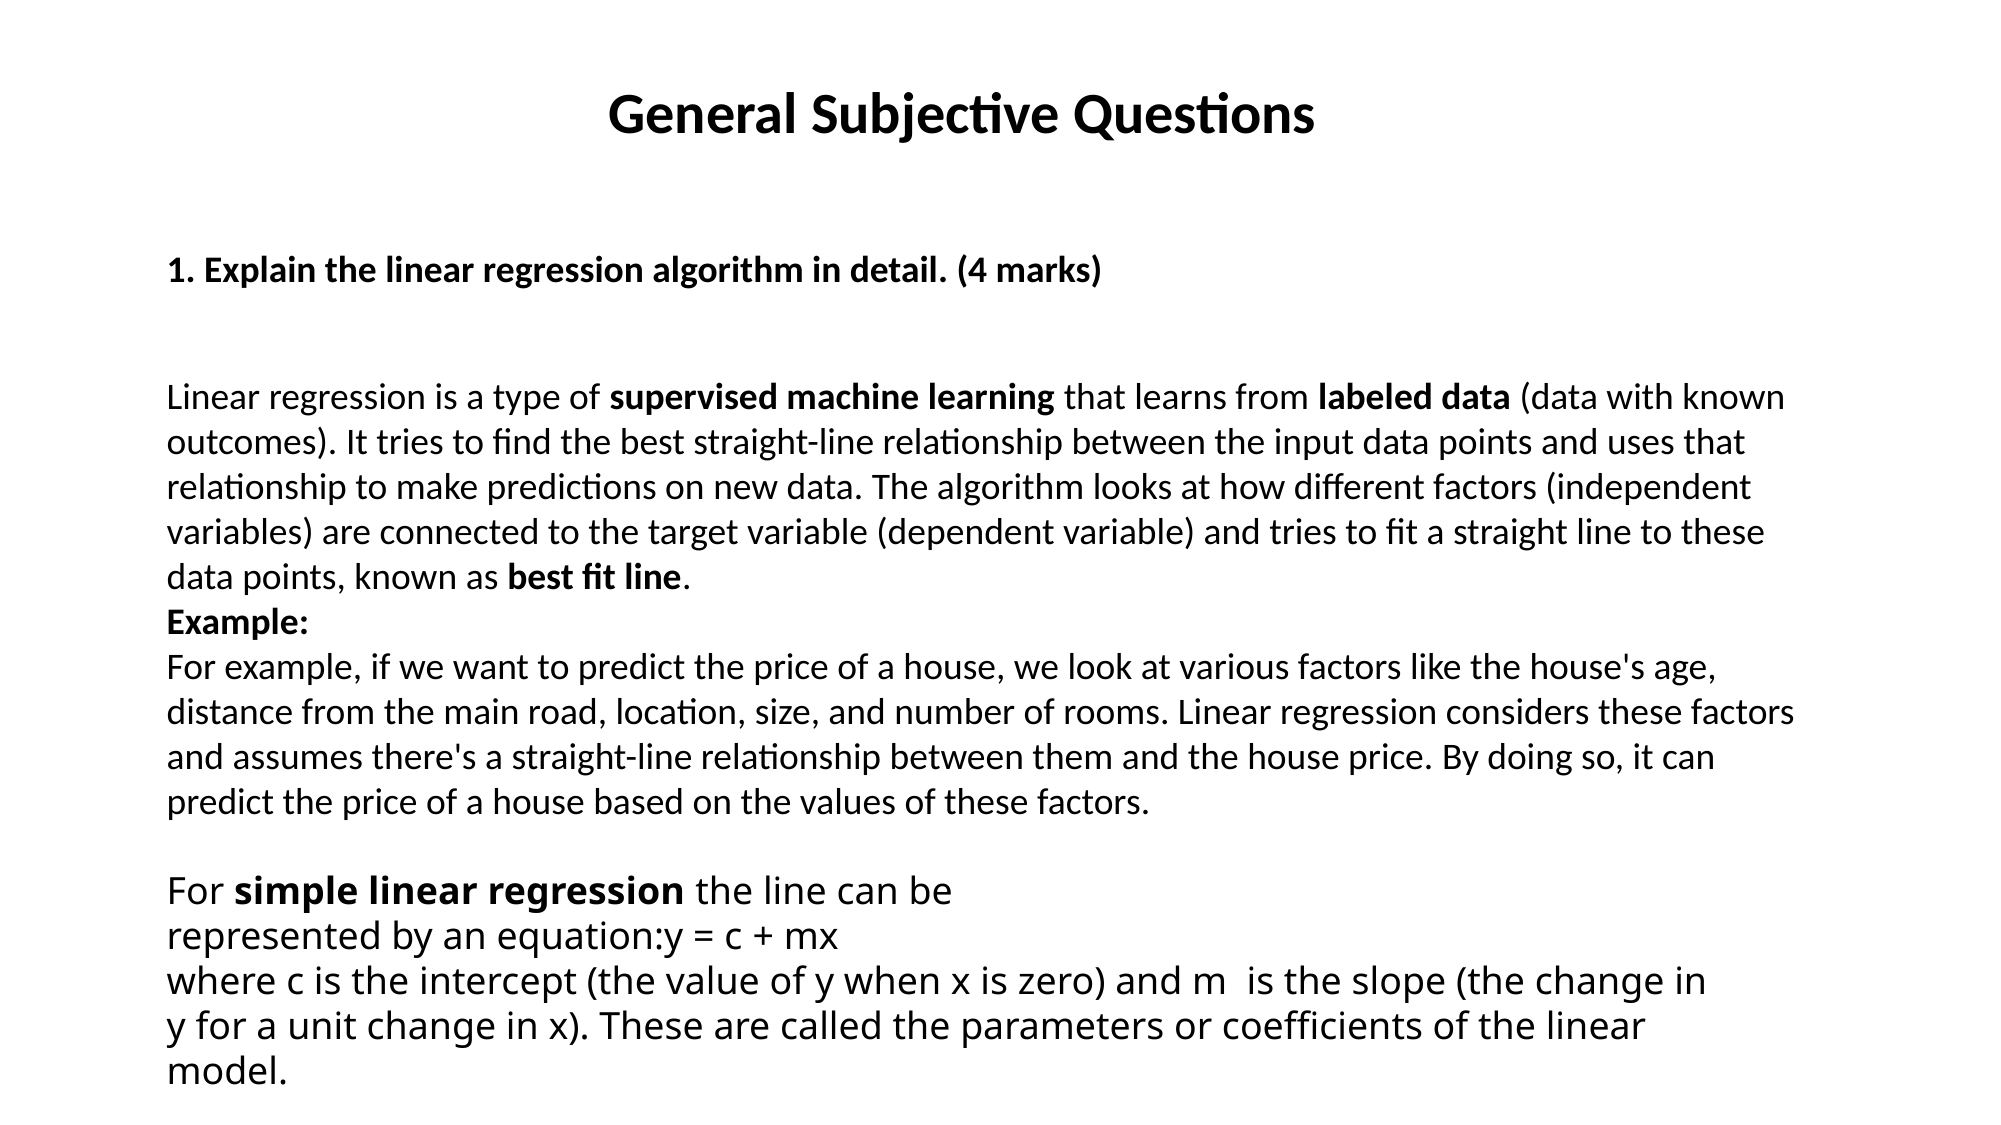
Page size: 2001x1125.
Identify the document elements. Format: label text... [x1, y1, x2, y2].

text_box General Subjective Questions [593, 67, 1380, 154]
text_box 1. Explain the linear regression algorithm in detail. (4 marks) [151, 237, 1726, 298]
text_box Linear regression is a type of supervised machine learning that learns from labeled data (data with known outcomes). It tries to find the best straight-line relationship between the input data points and uses that relationship to make predictions on new data. The algorithm looks at how different factors (independent variables) are connected to the target variable (dependent variable) and tries to fit a straight line to these data points, known as best fit line. Example: For example, if we want to predict the price of a house, we look at various factors like the house's age, distance from the main road, location, size, and number of rooms. Linear regression considers these factors and assumes there's a straight-line relationship between them and the house price. By doing so, it can predict the price of a house based on the values of these factors. For simple linear regression the line can be represented by an equation:y = c + mx where c is the intercept (the value of y when x is zero) and m is the slope (the change in y for a unit change in x). These are called the parameters or coefficients of the linear model. [151, 364, 1828, 1107]
